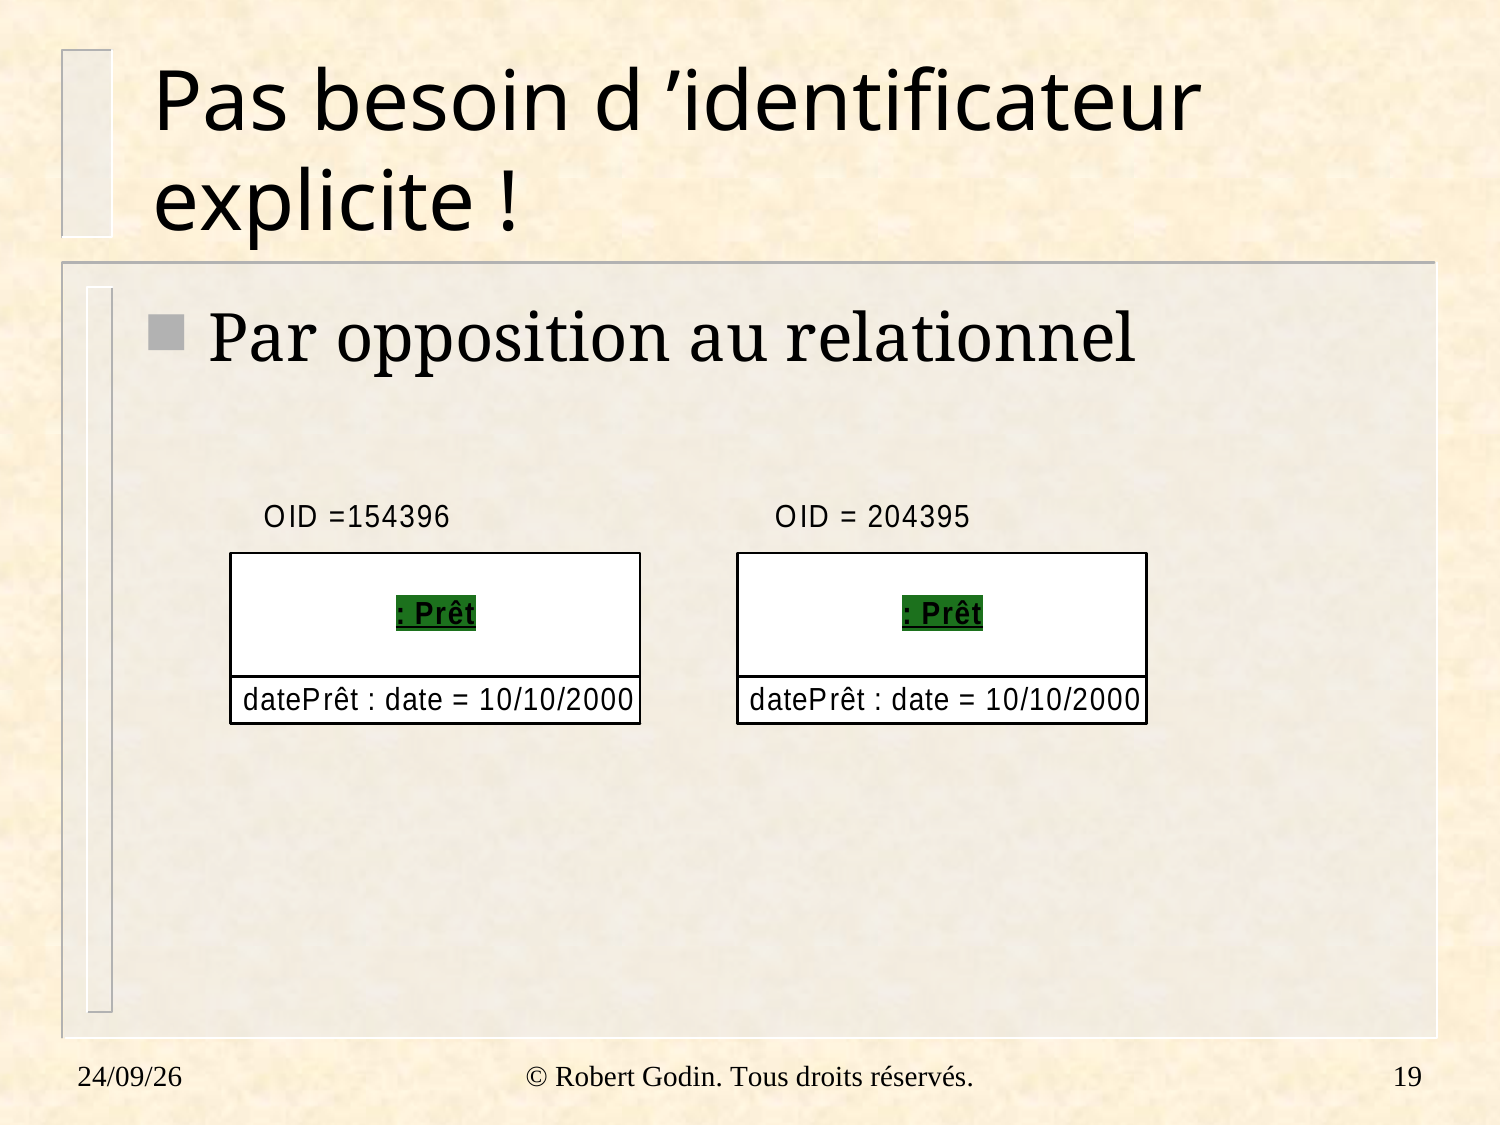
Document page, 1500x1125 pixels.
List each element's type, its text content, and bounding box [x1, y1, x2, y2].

text_box © Robert Godin. Tous droits réservés. [512, 1037, 988, 1113]
list Par opposition au relationnel [137, 287, 1413, 963]
text_box <number> [1125, 1037, 1438, 1113]
text_box 31/05/21 [62, 1037, 376, 1113]
picture [0, 0, 1500, 1125]
chart [225, 474, 1251, 743]
title Pas besoin d ’identificateur explicite ! [137, 56, 1413, 238]
